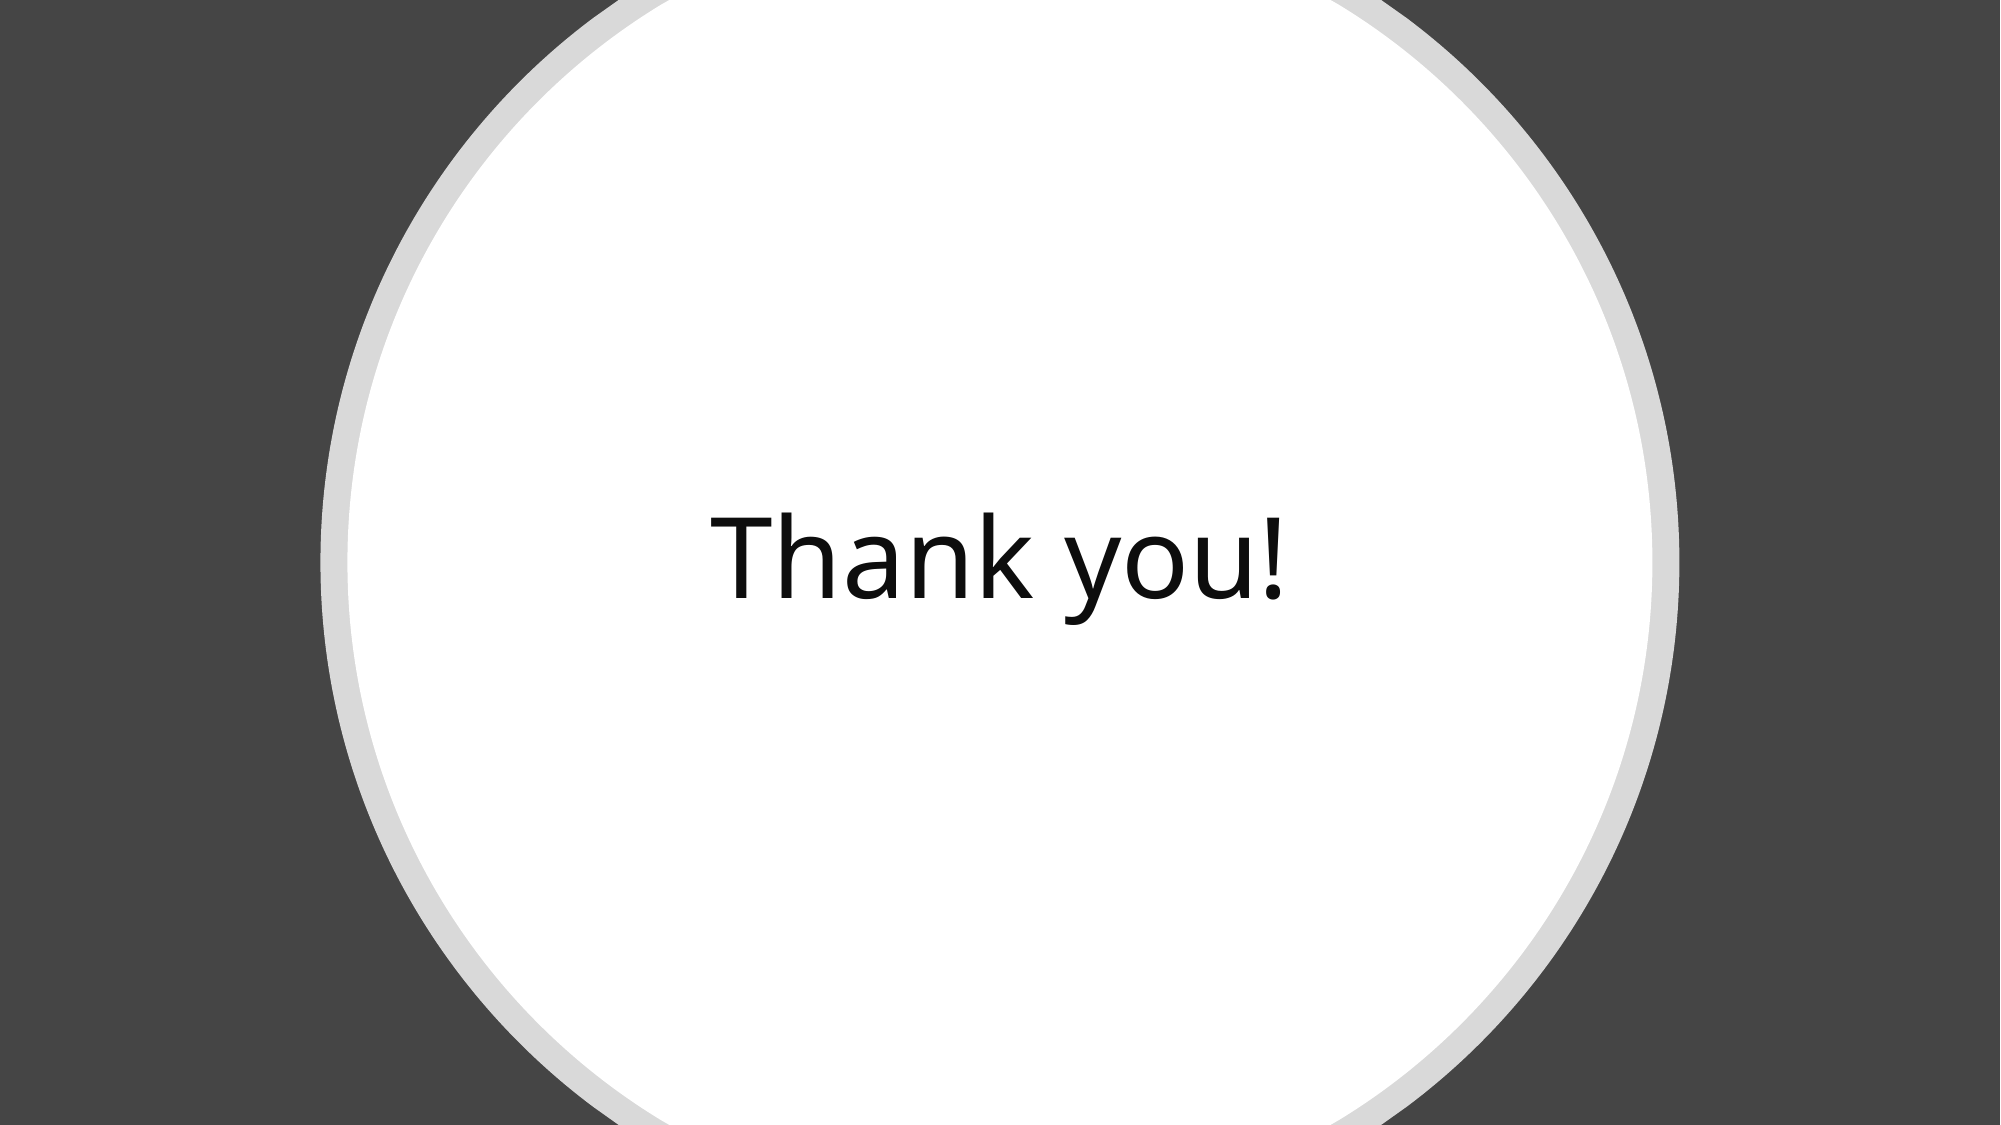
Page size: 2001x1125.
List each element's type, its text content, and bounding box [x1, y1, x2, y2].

text_box [320, 0, 1680, 1125]
title Thank you! [419, 236, 1581, 889]
